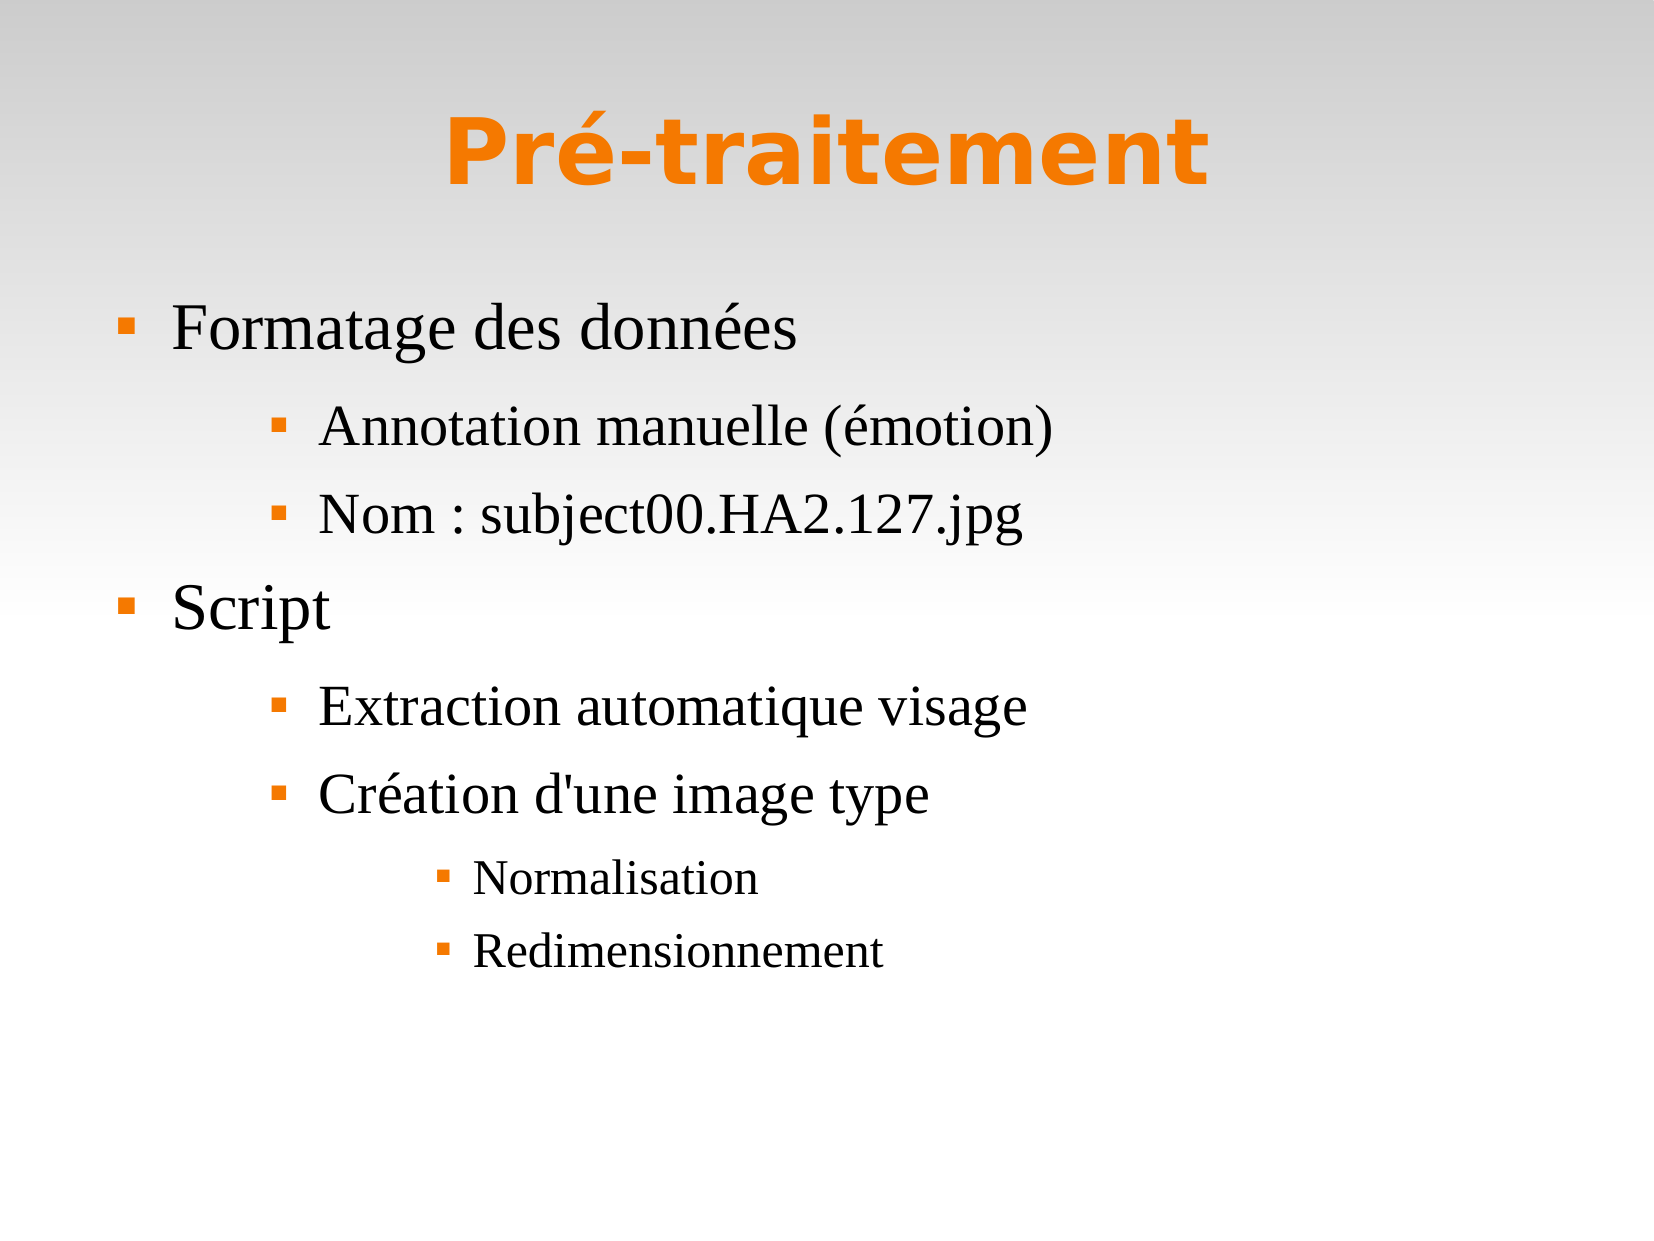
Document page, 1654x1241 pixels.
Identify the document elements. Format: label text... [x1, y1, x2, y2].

list Formatage des données Annotation manuelle (émotion) Nom : subject00.HA2.127.jpg Script Extraction automatique visage Création d'une image type Normalisation Redimensionnement [82, 290, 1571, 1109]
title Pré-traitement [82, 49, 1571, 257]
